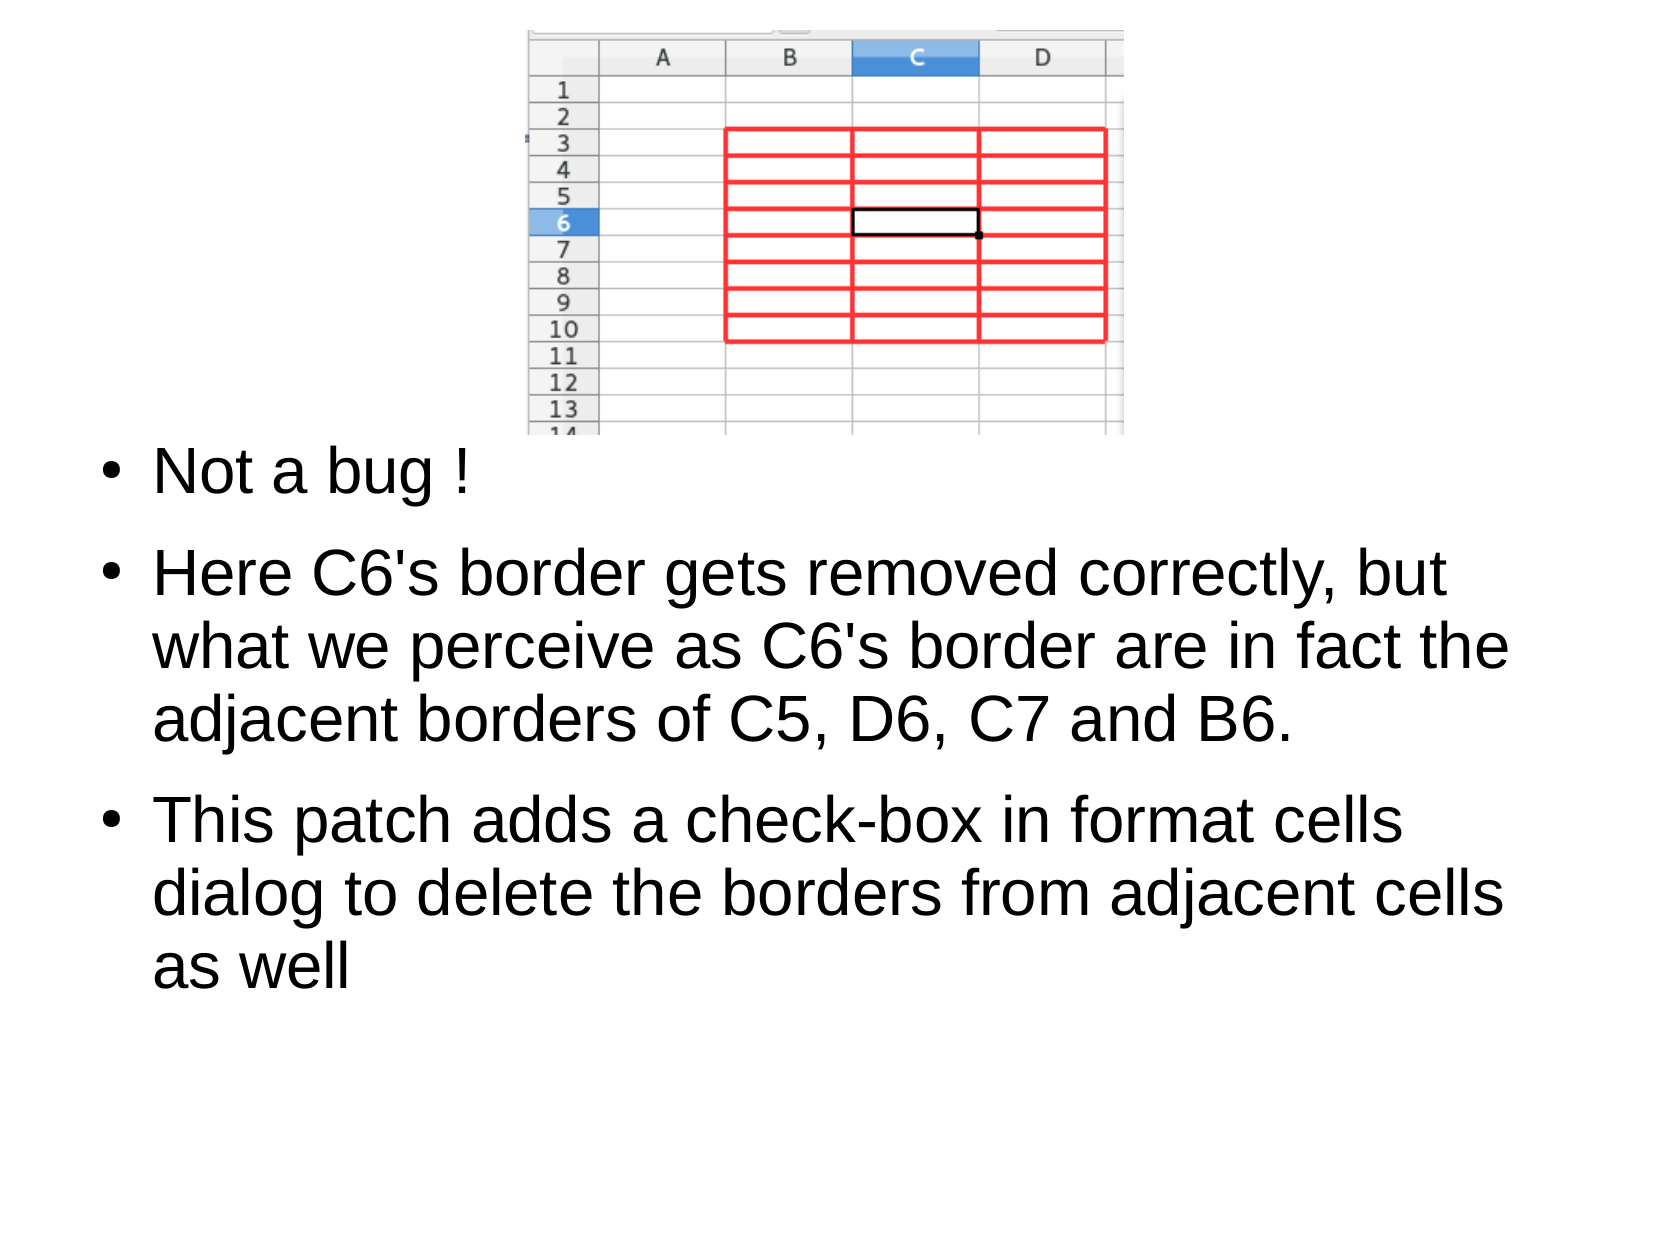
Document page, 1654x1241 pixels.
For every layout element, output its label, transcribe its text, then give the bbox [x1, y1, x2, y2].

picture [525, 30, 1124, 436]
list Not a bug ! Here C6's border gets removed correctly, but what we perceive as C6's border are in fact the adjacent borders of C5, D6, C7 and B6. This patch adds a check-box in format cells dialog to delete the borders from adjacent cells as well [82, 435, 1571, 1010]
